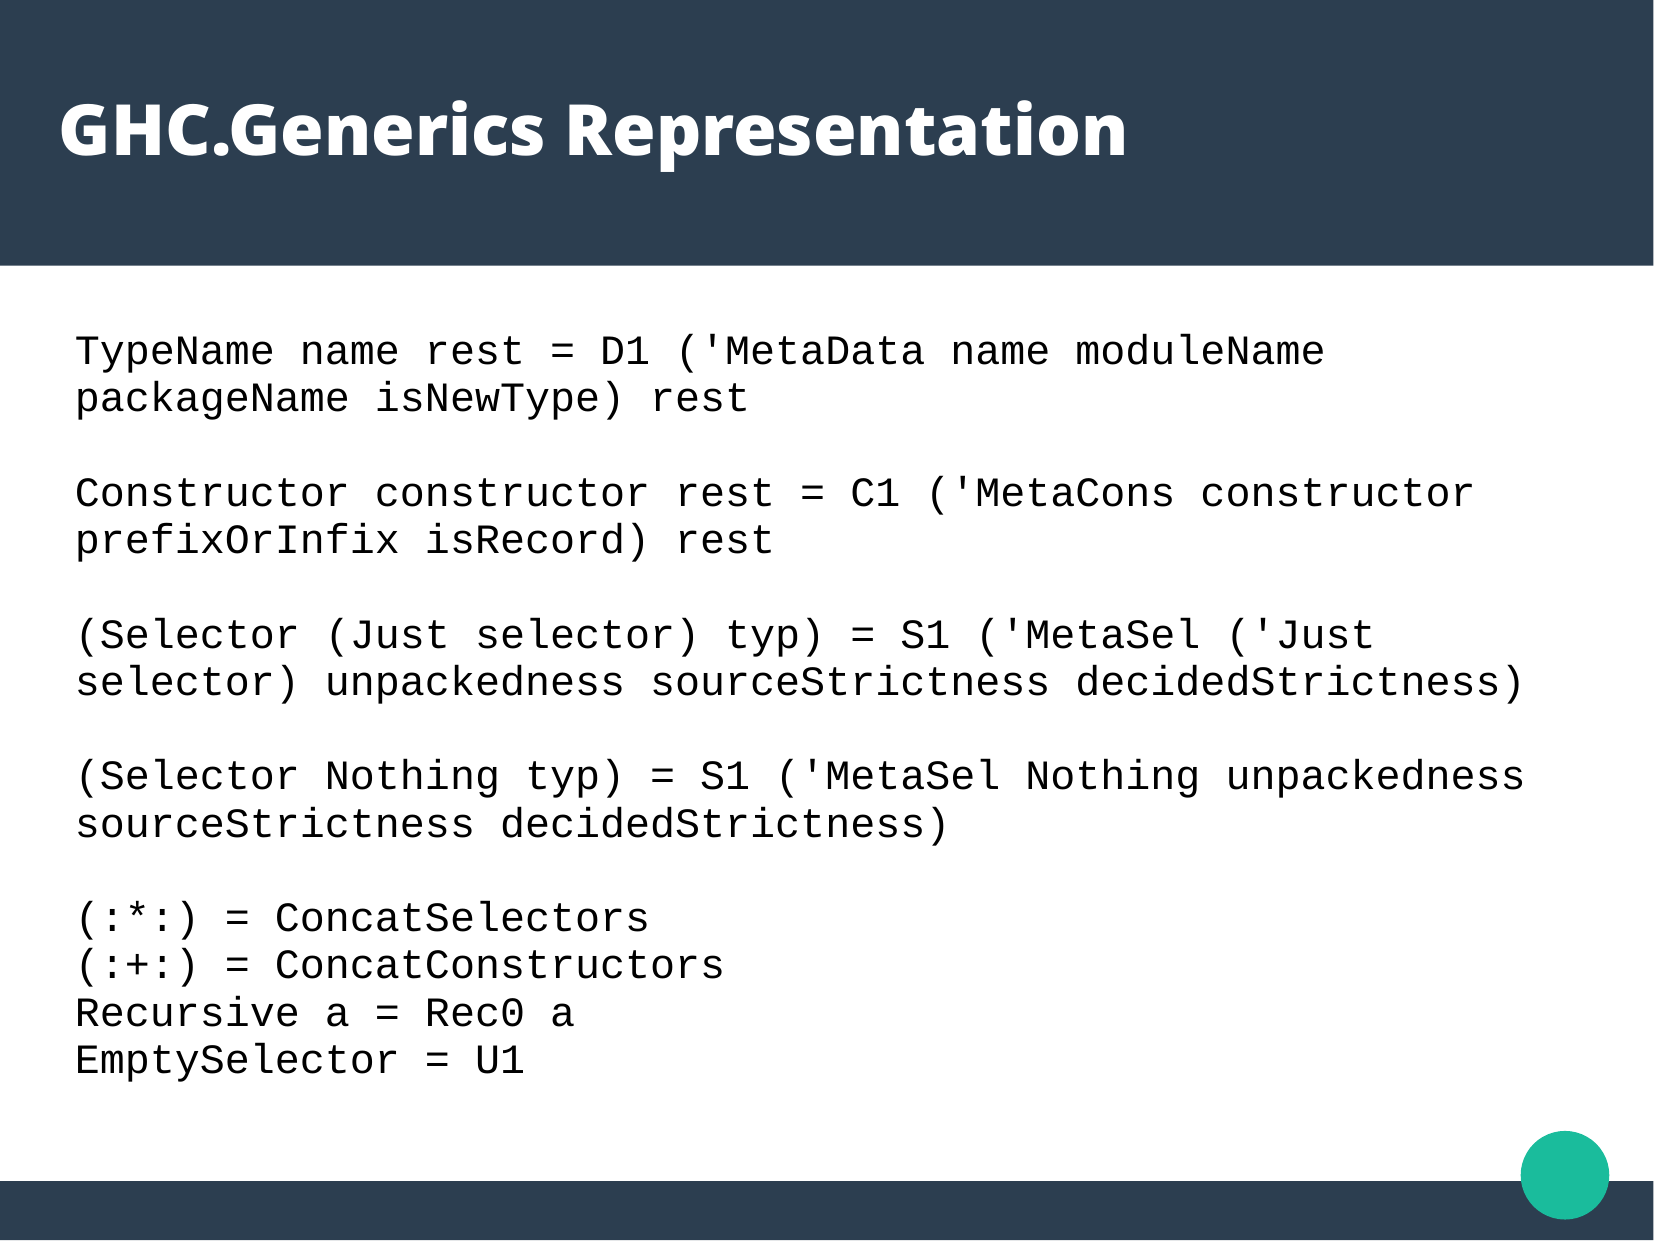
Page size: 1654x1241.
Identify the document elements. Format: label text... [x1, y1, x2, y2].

text_box TypeName name rest = D1 ('MetaData name moduleName packageName isNewType) rest Constructor constructor rest = C1 ('MetaCons constructor prefixOrInfix isRecord) rest (Selector (Just selector) typ) = S1 ('MetaSel ('Just selector) unpackedness sourceStrictness decidedStrictness) (Selector Nothing typ) = S1 ('MetaSel Nothing unpackedness sourceStrictness decidedStrictness) (:*:) = ConcatSelectors (:+:) = ConcatConstructors Recursive a = Rec0 a EmptySelector = U1 [60, 322, 1606, 1141]
title GHC.Generics Representation [59, 49, 1595, 207]
